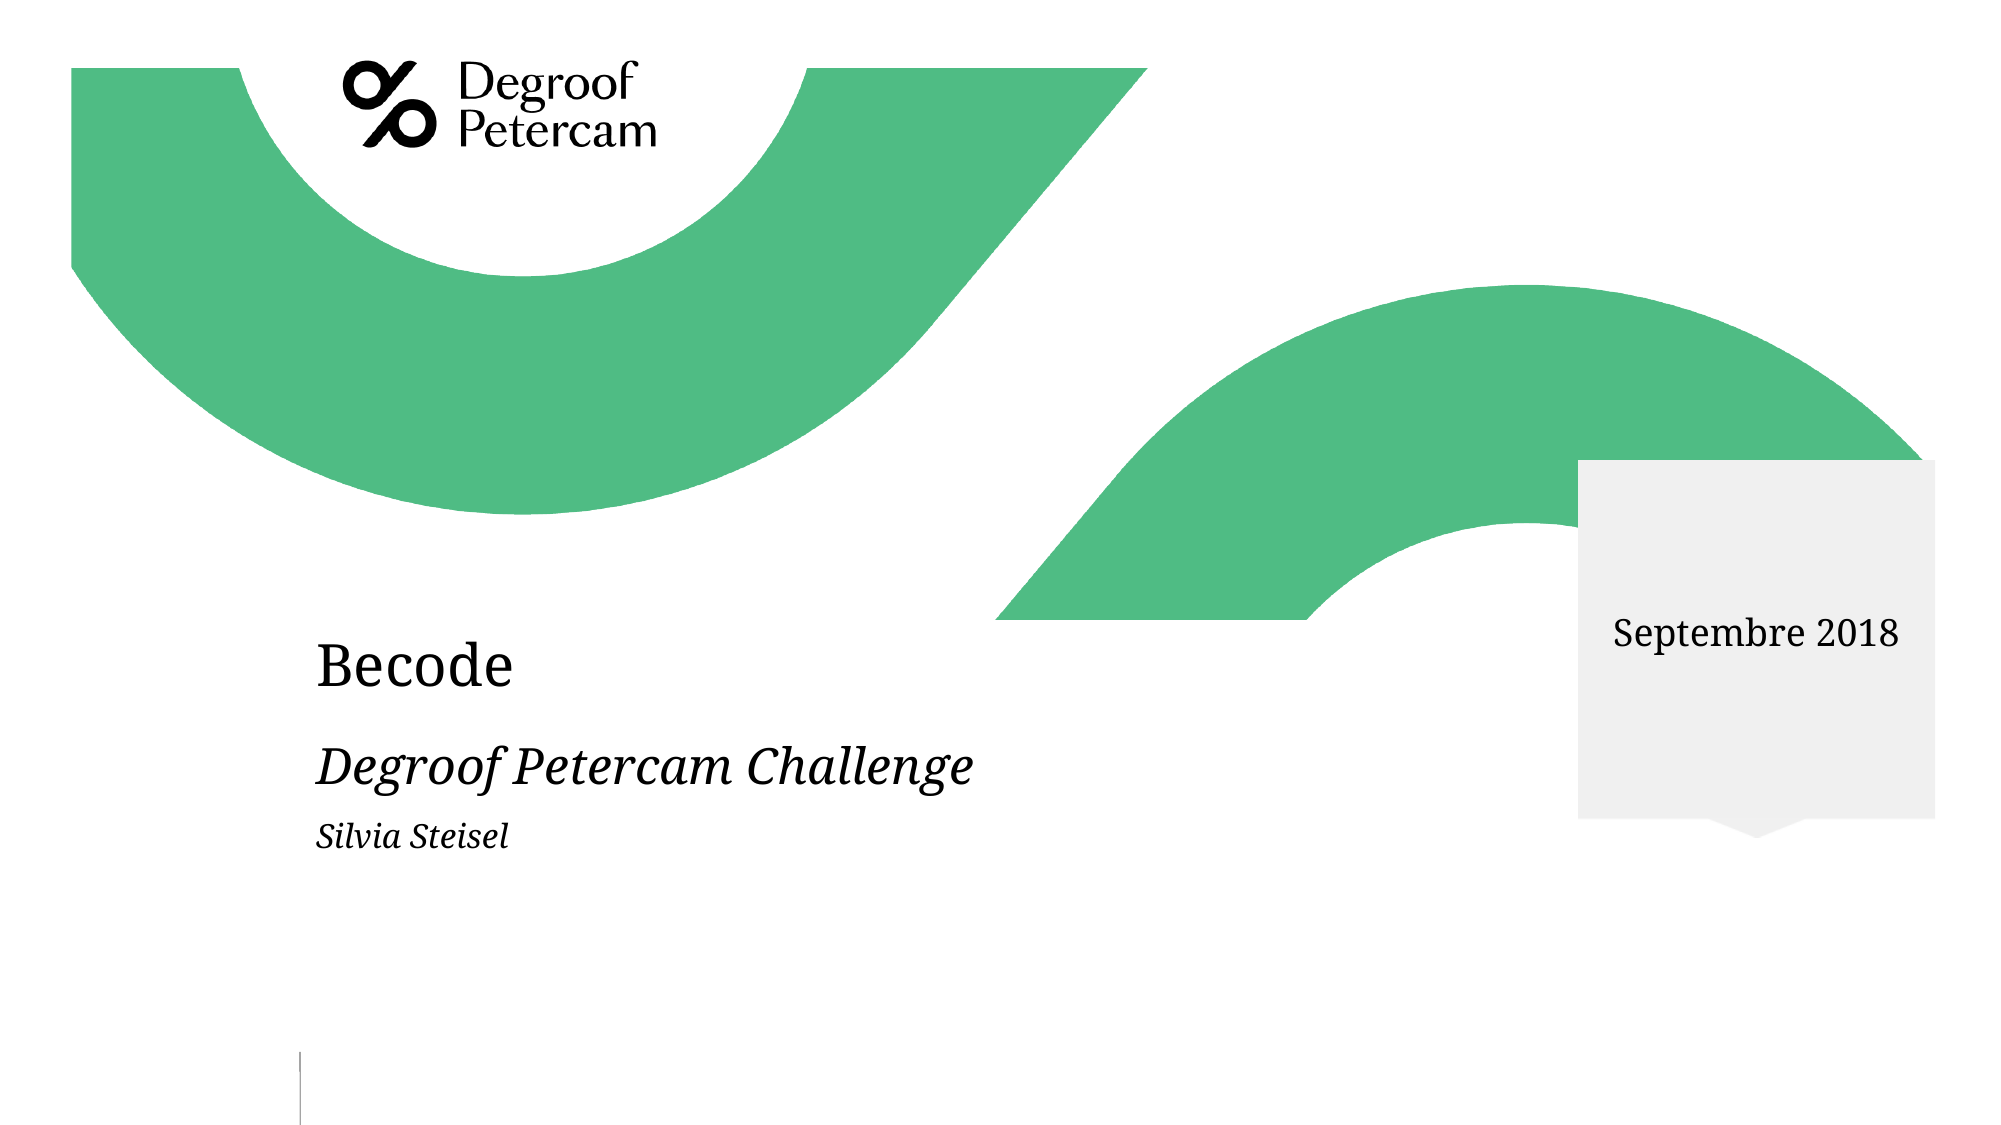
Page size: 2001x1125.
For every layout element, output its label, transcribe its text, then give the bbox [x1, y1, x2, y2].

list Septembre 2018 [1578, 601, 1935, 668]
list Degroof Petercam Challenge Silvia Steisel [301, 727, 1418, 859]
list Becode [301, 620, 1494, 700]
picture [71, 29, 1936, 838]
